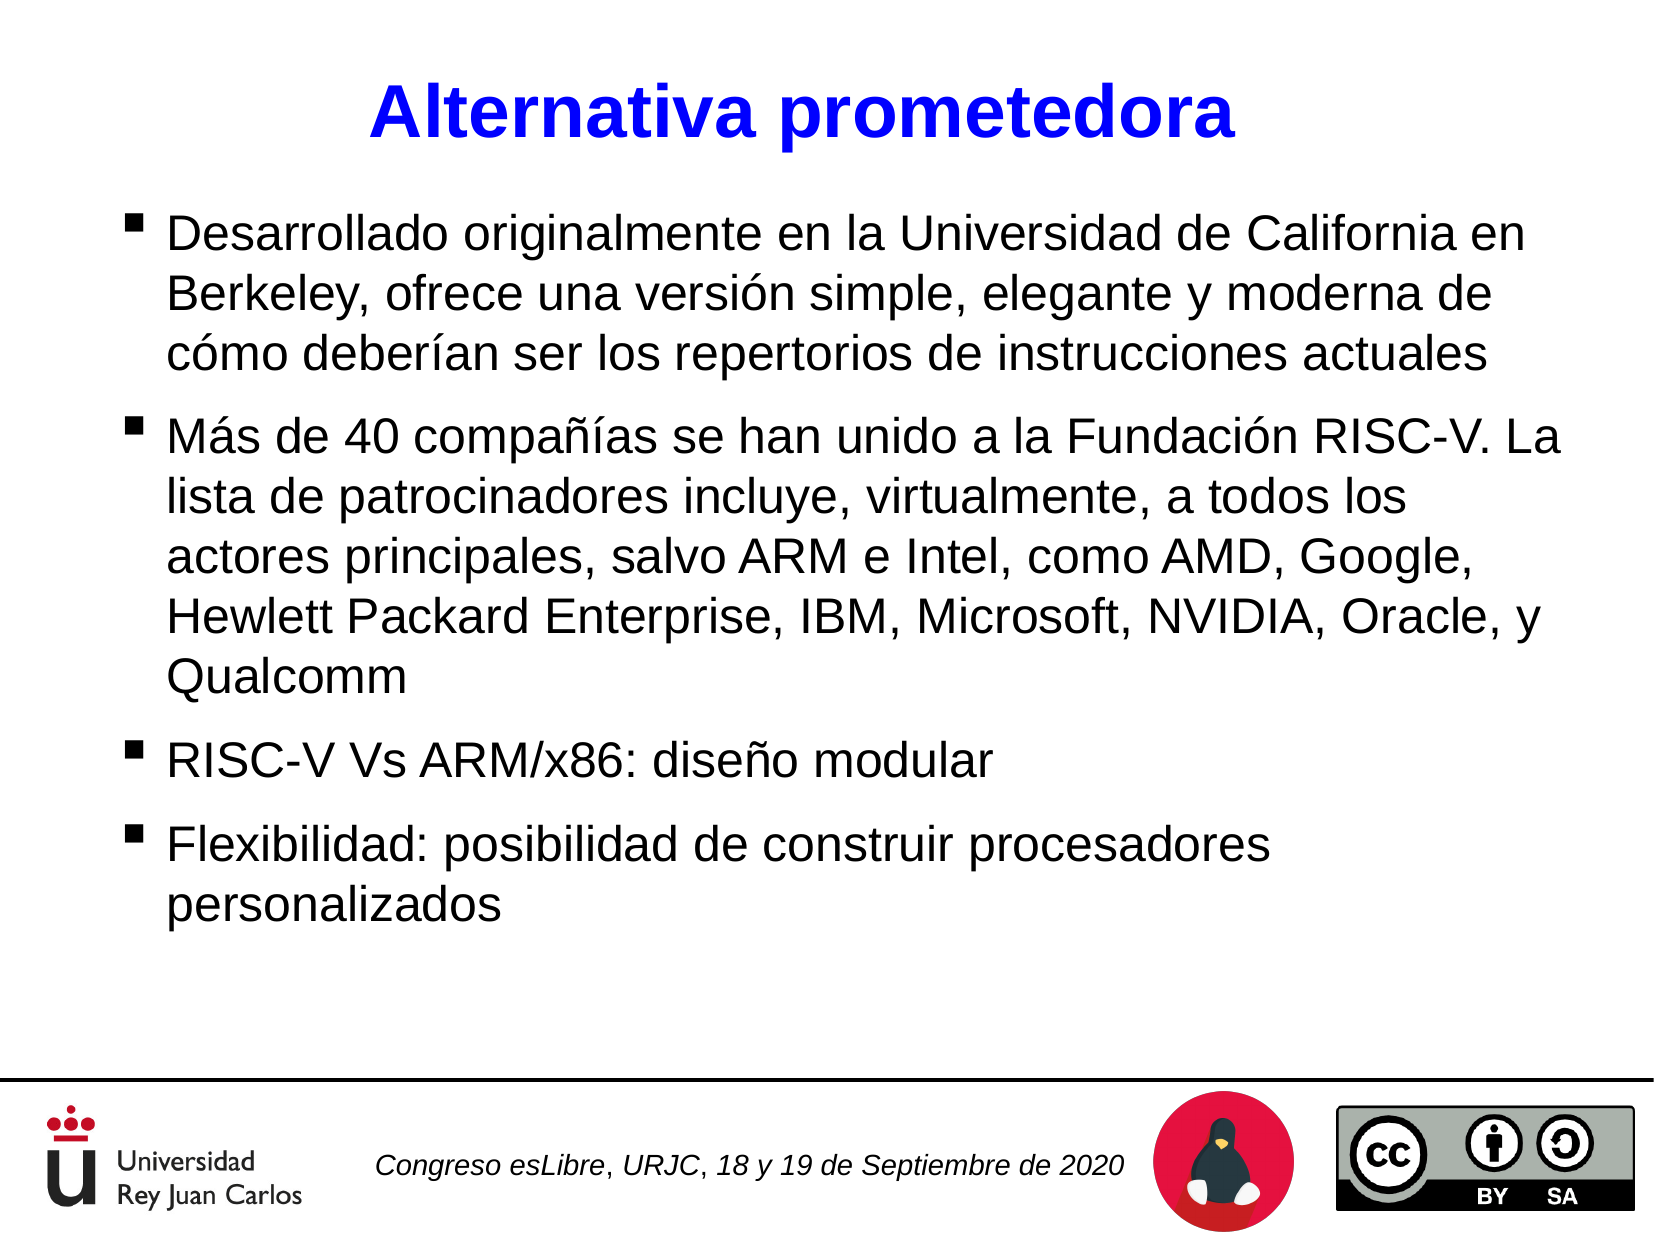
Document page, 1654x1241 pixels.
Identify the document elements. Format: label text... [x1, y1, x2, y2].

text_box Desarrollado originalmente en la Universidad de California en Berkeley, ofrece una versión simple, elegante y moderna de cómo deberían ser los repertorios de instrucciones actuales Más de 40 compañías se han unido a la Fundación RISC-V. La lista de patrocinadores incluye, virtualmente, a todos los actores principales, salvo ARM e Intel, como AMD, Google, Hewlett Packard Enterprise, IBM, Microsoft, NVIDIA, Oracle, y Qualcomm RISC-V Vs ARM/x86: diseño modular Flexibilidad: posibilidad de construir procesadores personalizados [104, 192, 1590, 1065]
picture [1336, 1094, 1635, 1221]
text_box Congreso esLibre, URJC, 18 y 19 de Septiembre de 2020 [359, 1139, 1153, 1215]
text_box Alternativa prometedora [142, 54, 1463, 161]
picture [1153, 1091, 1294, 1232]
picture [30, 1094, 315, 1220]
